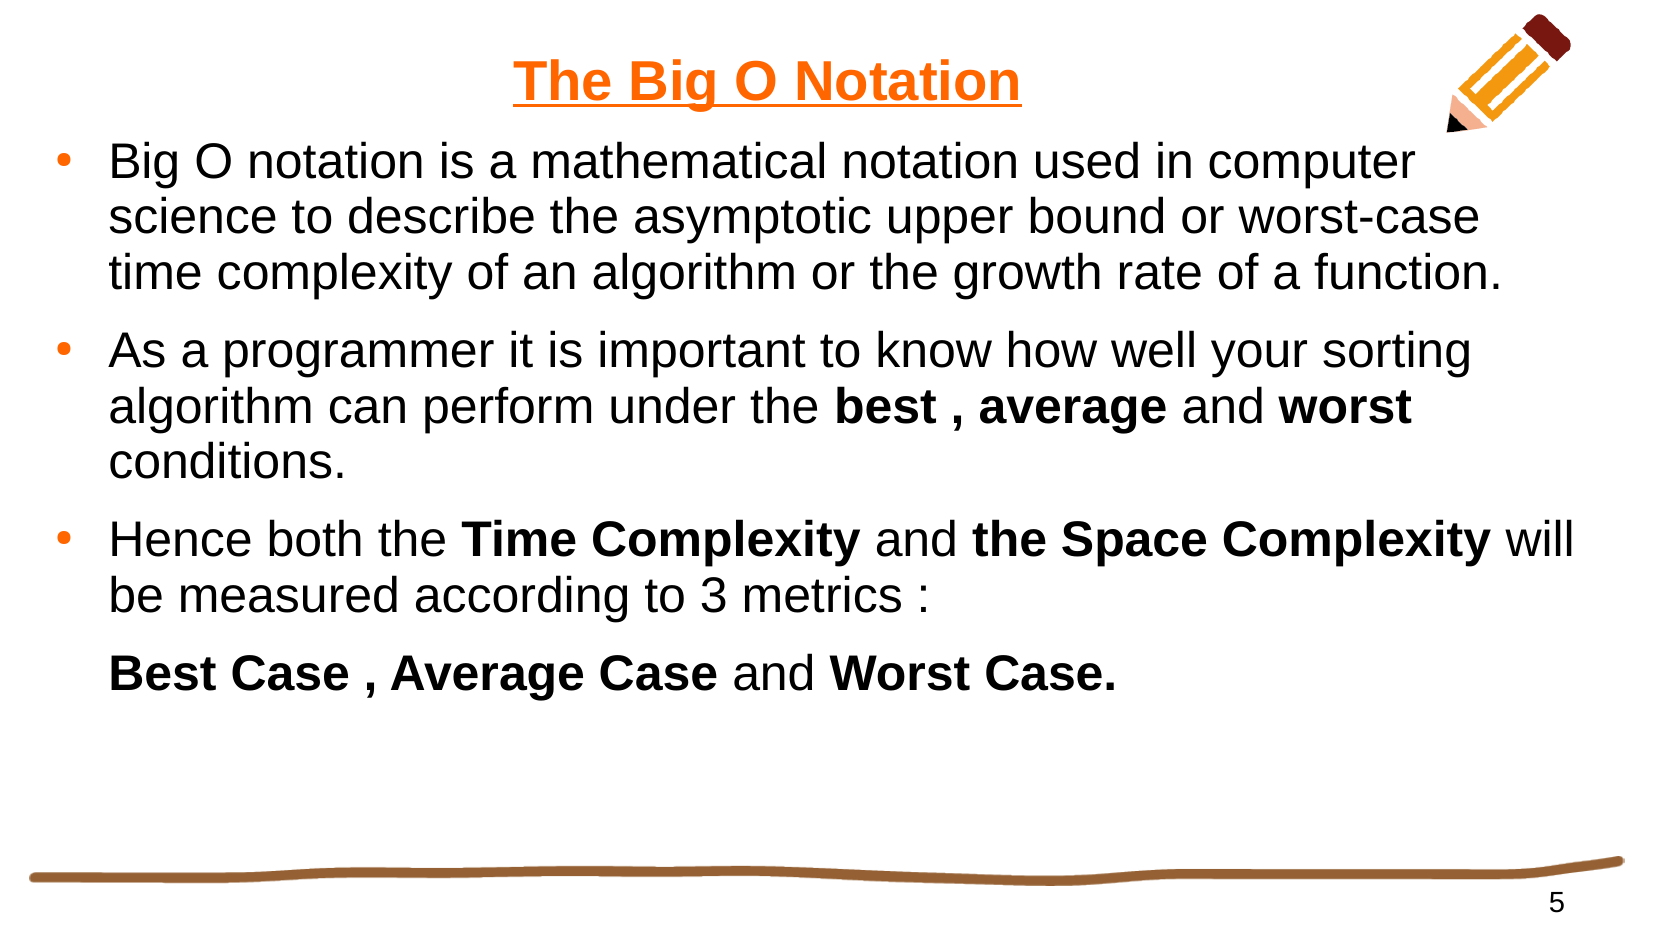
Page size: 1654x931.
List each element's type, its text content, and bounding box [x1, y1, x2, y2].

picture [1446, 14, 1571, 132]
picture [29, 856, 1625, 886]
title The Big O Notation [88, 29, 1447, 133]
list Big O notation is a mathematical notation used in computer science to describe the asymptotic upper bound or worst-case time complexity of an algorithm or the growth rate of a function. As a programmer it is important to know how well your sorting algorithm can perform under the best , average and worst conditions. Hence both the Time Complexity and the Space Complexity will be measured according to 3 metrics : Best Case , Average Case and Worst Case. [37, 132, 1576, 863]
